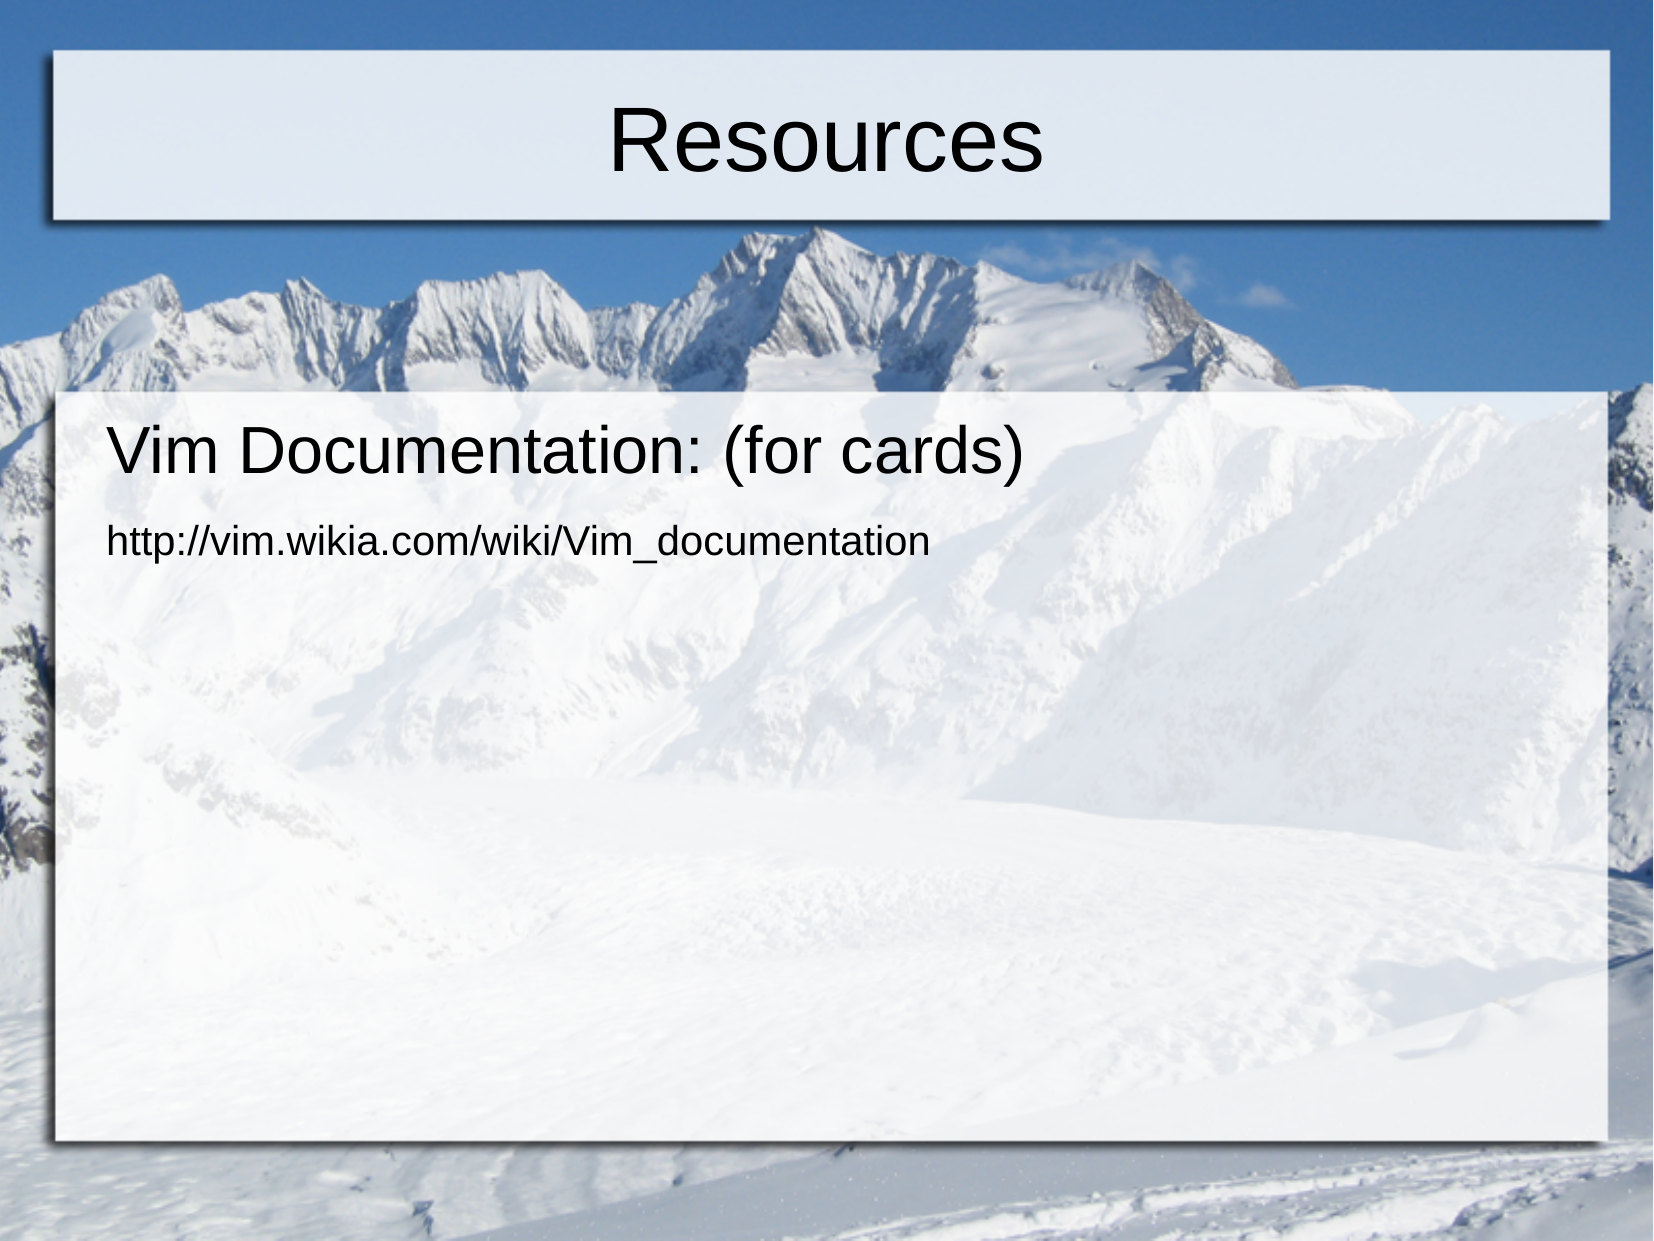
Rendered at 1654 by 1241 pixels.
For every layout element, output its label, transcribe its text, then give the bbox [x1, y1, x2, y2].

title Resources [58, 61, 1594, 219]
picture [0, 0, 1654, 1241]
list Vim Documentation: (for cards) http://vim.wikia.com/wiki/Vim_documentation [88, 413, 1571, 1126]
